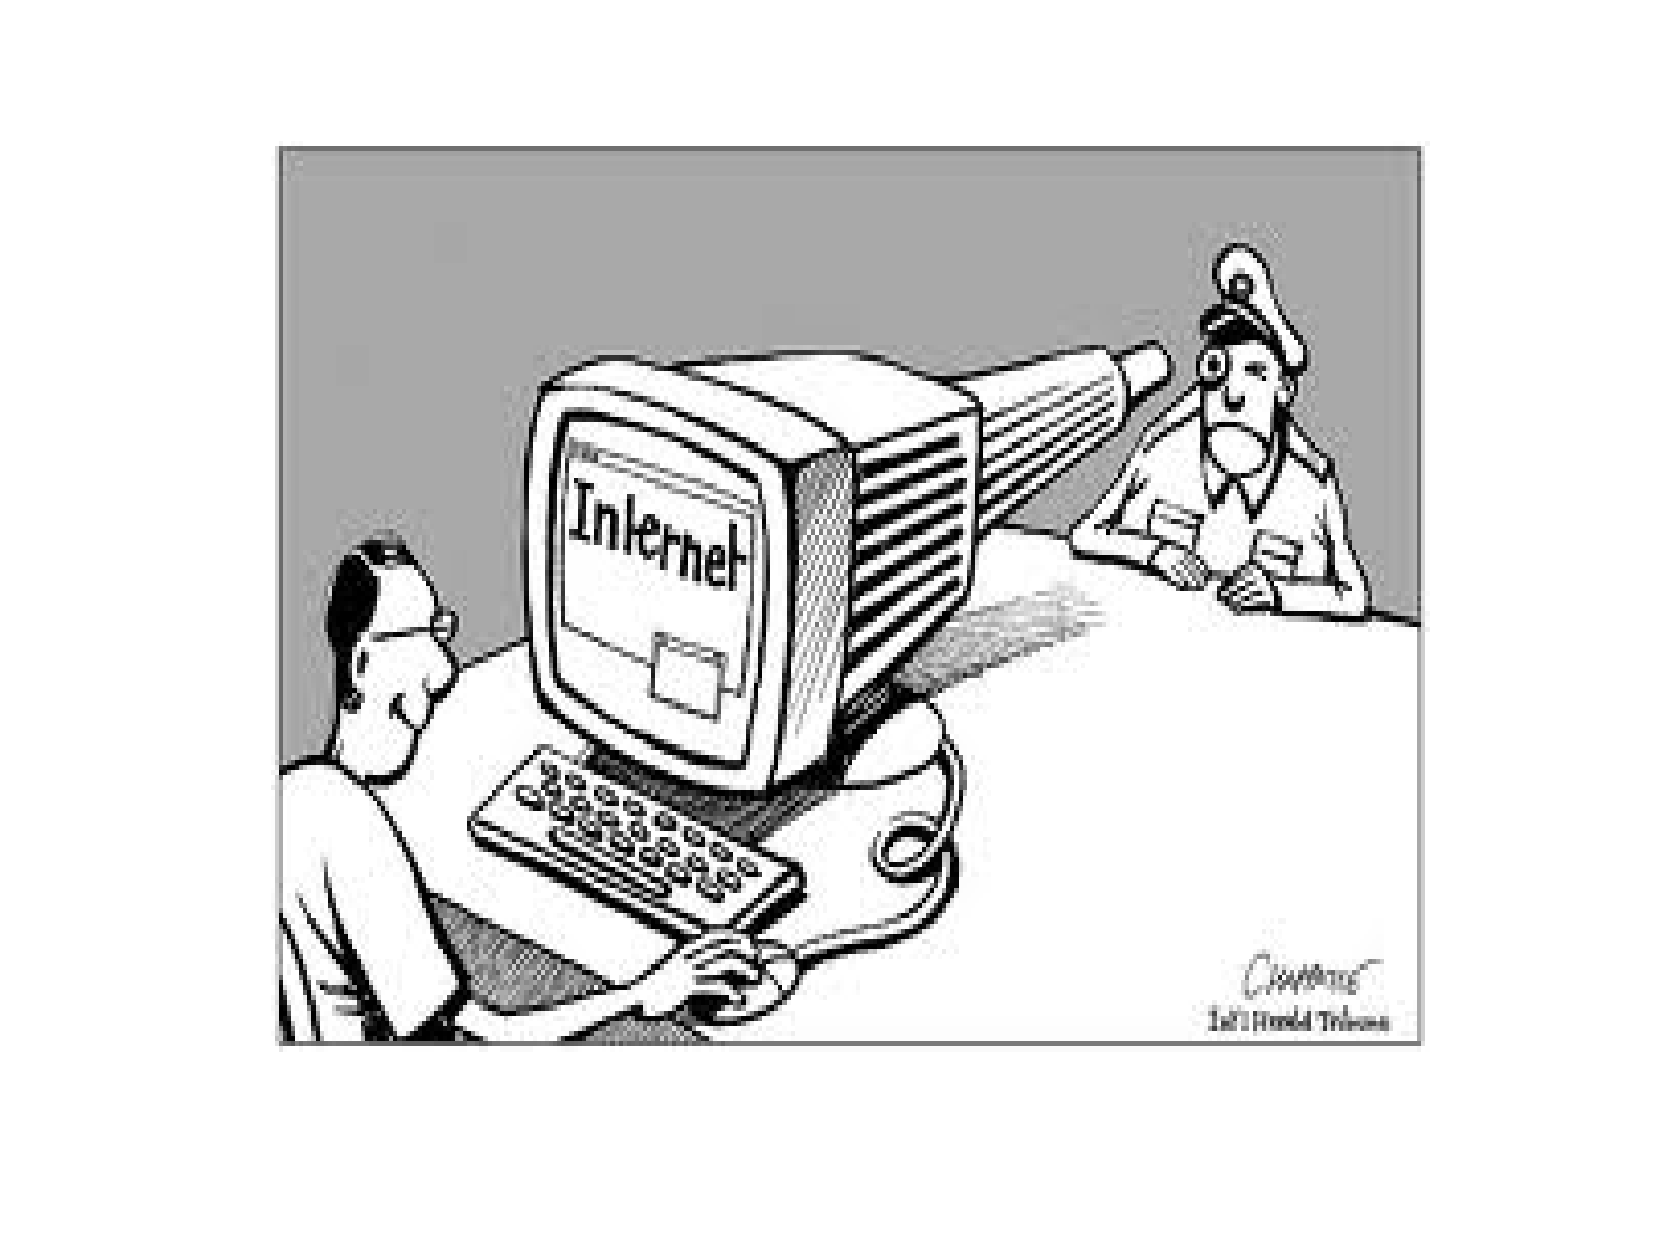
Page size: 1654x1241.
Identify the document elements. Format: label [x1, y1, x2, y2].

picture [271, 141, 1430, 1052]
